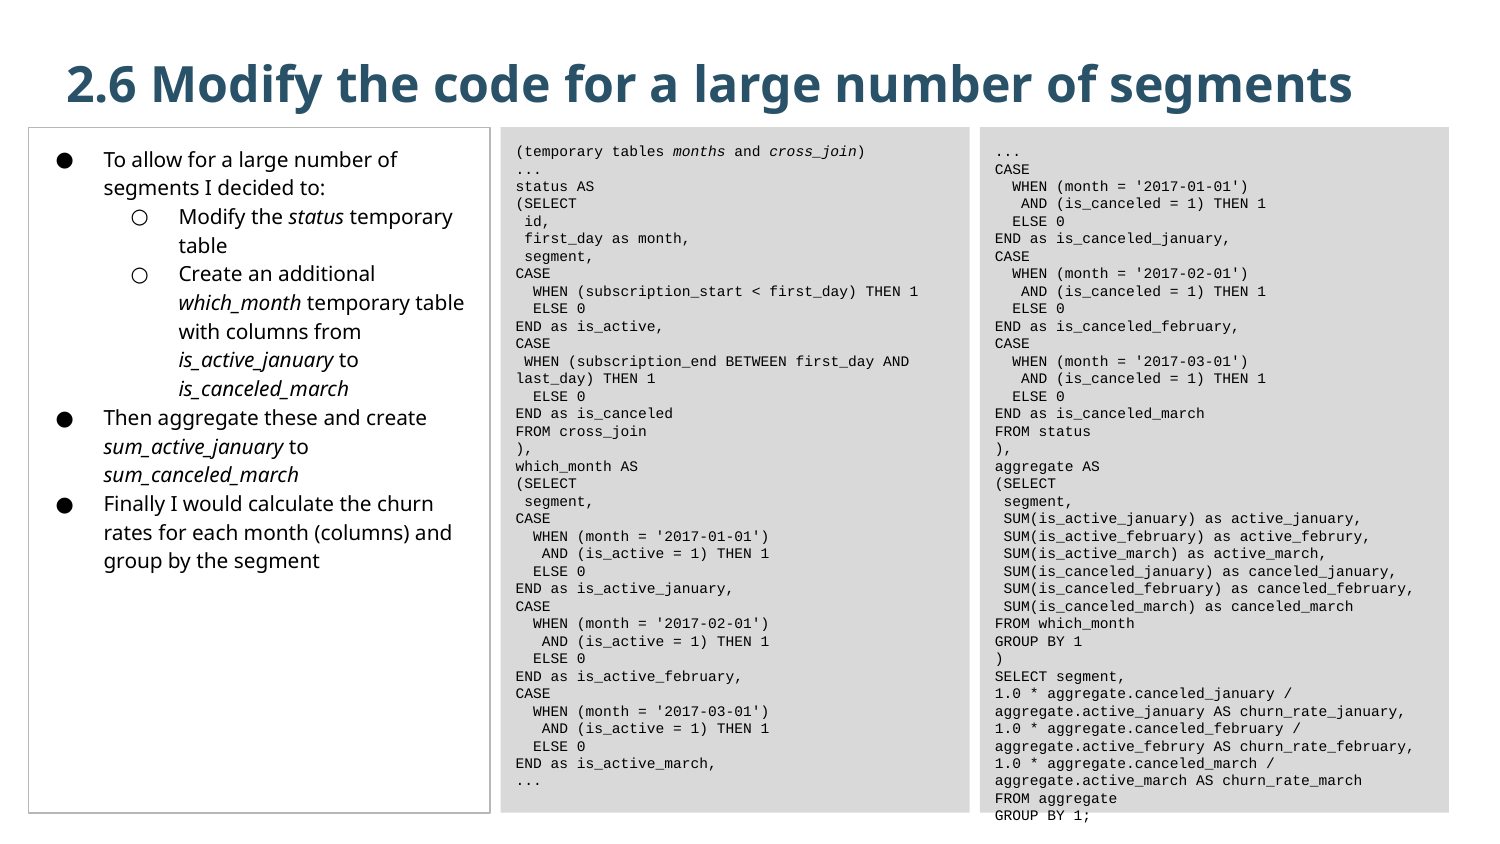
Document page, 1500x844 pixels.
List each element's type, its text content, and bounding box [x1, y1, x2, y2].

text_box ... CASE WHEN (month = '2017-01-01') AND (is_canceled = 1) THEN 1 ELSE 0 END as is_canceled_january, CASE WHEN (month = '2017-02-01') AND (is_canceled = 1) THEN 1 ELSE 0 END as is_canceled_february, CASE WHEN (month = '2017-03-01') AND (is_canceled = 1) THEN 1 ELSE 0 END as is_canceled_march FROM status ), aggregate AS (SELECT segment, SUM(is_active_january) as active_january, SUM(is_active_february) as active_februry, SUM(is_active_march) as active_march, SUM(is_canceled_january) as canceled_january, SUM(is_canceled_february) as canceled_february, SUM(is_canceled_march) as canceled_march FROM which_month GROUP BY 1 ) SELECT segment, 1.0 * aggregate.canceled_january / aggregate.active_january AS churn_rate_january, 1.0 * aggregate.canceled_february / aggregate.active_februry AS churn_rate_february, 1.0 * aggregate.canceled_march / aggregate.active_march AS churn_rate_march FROM aggregate GROUP BY 1; [979, 127, 1449, 813]
text_box To allow for a large number of segments I decided to: Modify the status temporary table Create an additional which_month temporary table with columns from is_active_january to is_canceled_march Then aggregate these and create sum_active_january to sum_canceled_march Finally I would calculate the churn rates for each month (columns) and group by the segment [28, 127, 490, 814]
text_box (temporary tables months and cross_join) ... status AS (SELECT id, first_day as month, segment, CASE WHEN (subscription_start < first_day) THEN 1 ELSE 0 END as is_active, CASE WHEN (subscription_end BETWEEN first_day AND last_day) THEN 1 ELSE 0 END as is_canceled FROM cross_join ), which_month AS (SELECT segment, CASE WHEN (month = '2017-01-01') AND (is_active = 1) THEN 1 ELSE 0 END as is_active_january, CASE WHEN (month = '2017-02-01') AND (is_active = 1) THEN 1 ELSE 0 END as is_active_february, CASE WHEN (month = '2017-03-01') AND (is_active = 1) THEN 1 ELSE 0 END as is_active_march, ... [500, 127, 970, 813]
text_box 2.6 Modify the code for a large number of segments [51, 44, 1449, 127]
